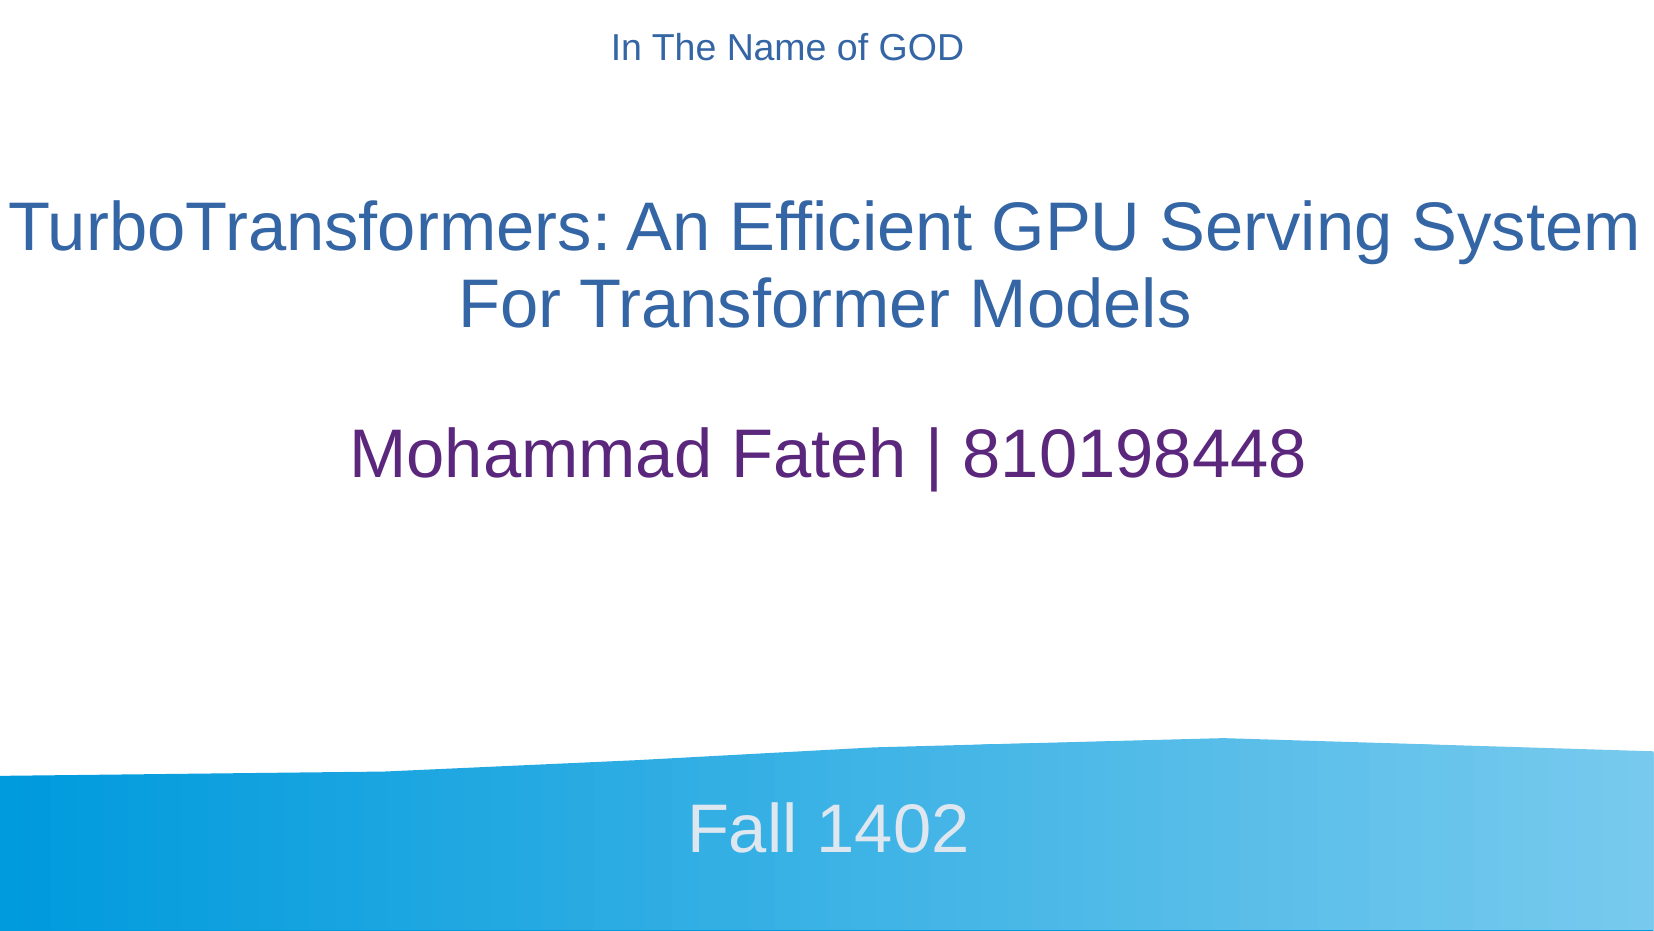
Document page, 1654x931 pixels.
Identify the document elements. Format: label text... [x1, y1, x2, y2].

title TurboTransformers: An Efficient GPU Serving System For Transformer Models [0, 150, 1651, 458]
title Fall 1402 [3, 675, 1654, 931]
title Mohammad Fateh | 810198448 [3, 300, 1654, 608]
title In The Name of GOD [0, 0, 1613, 201]
